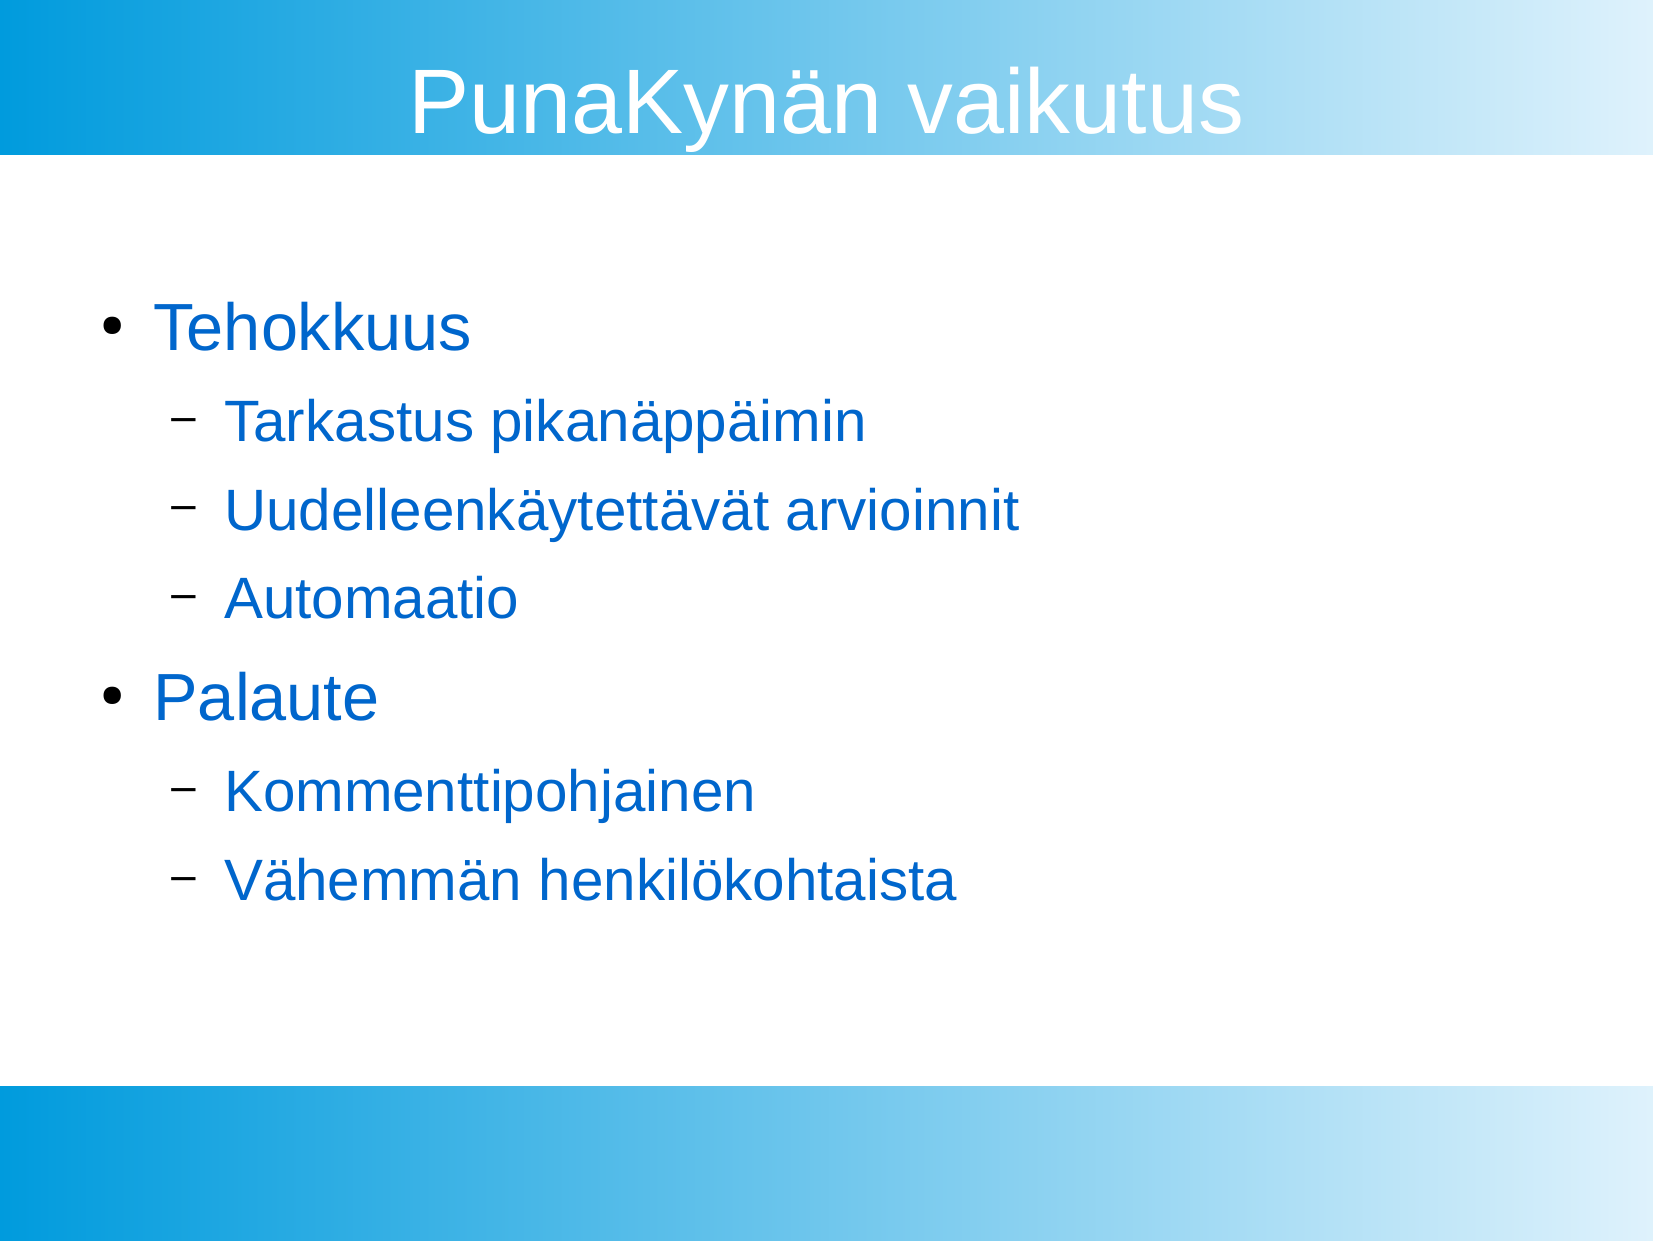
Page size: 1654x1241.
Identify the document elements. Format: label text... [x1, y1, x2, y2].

title PunaKynän vaikutus [82, 49, 1571, 155]
list Tehokkuus Tarkastus pikanäppäimin Uudelleenkäytettävät arvioinnit Automaatio Palaute Kommenttipohjainen Vähemmän henkilökohtaista [82, 290, 1571, 1010]
